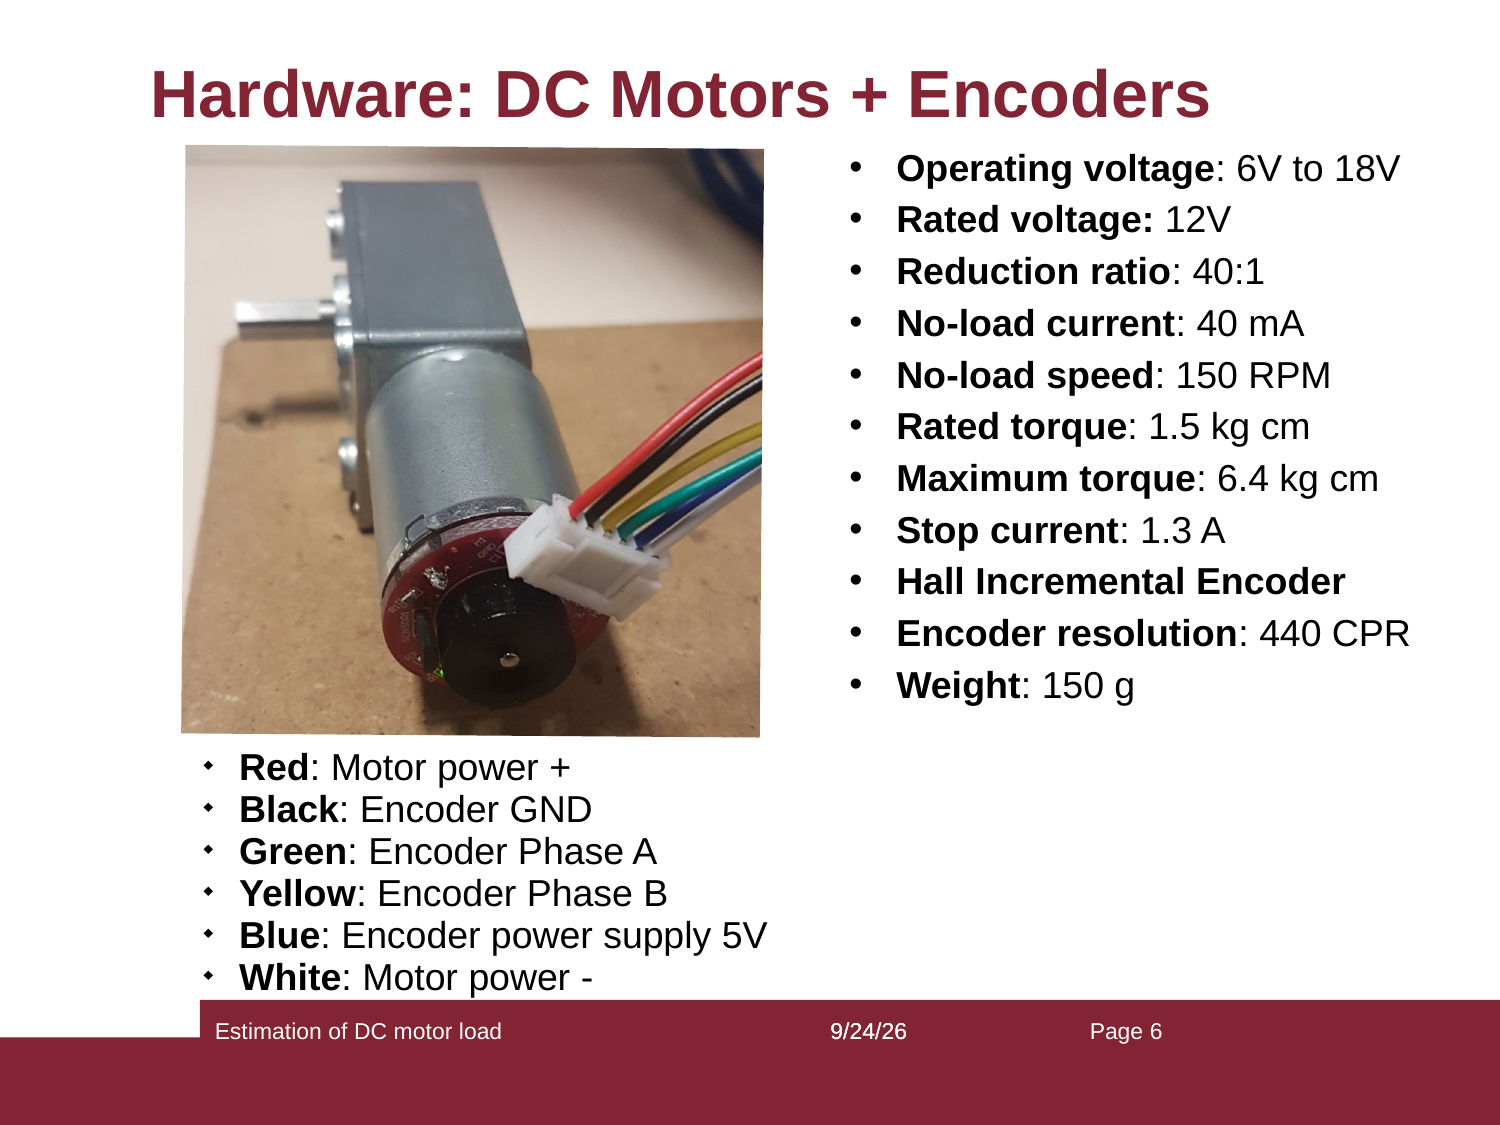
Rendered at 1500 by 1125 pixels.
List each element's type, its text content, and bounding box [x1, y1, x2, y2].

title Hardware: DC Motors + Encoders [135, 43, 1353, 139]
text_box Estimation of DC motor load [199, 1008, 675, 1084]
text_box Page 6 [1074, 1008, 1388, 1084]
text_box Red: Motor power + Black: Encoder GND Green: Encoder Phase A Yellow: Encoder Phase B Blue: Encoder power supply 5V White: Motor power - [188, 738, 877, 1006]
text_box Operating voltage: 6V to 18V Rated voltage: 12V Reduction ratio: 40:1 No-load current: 40 mA No-load speed: 150 RPM Rated torque: 1.5 kg cm Maximum torque: 6.4 kg cm Stop current: 1.3 A Hall Incremental Encoder Encoder resolution: 440 CPR Weight: 150 g [834, 84, 1453, 822]
picture [181, 144, 765, 738]
text_box 2/27/18 [712, 1008, 1026, 1084]
